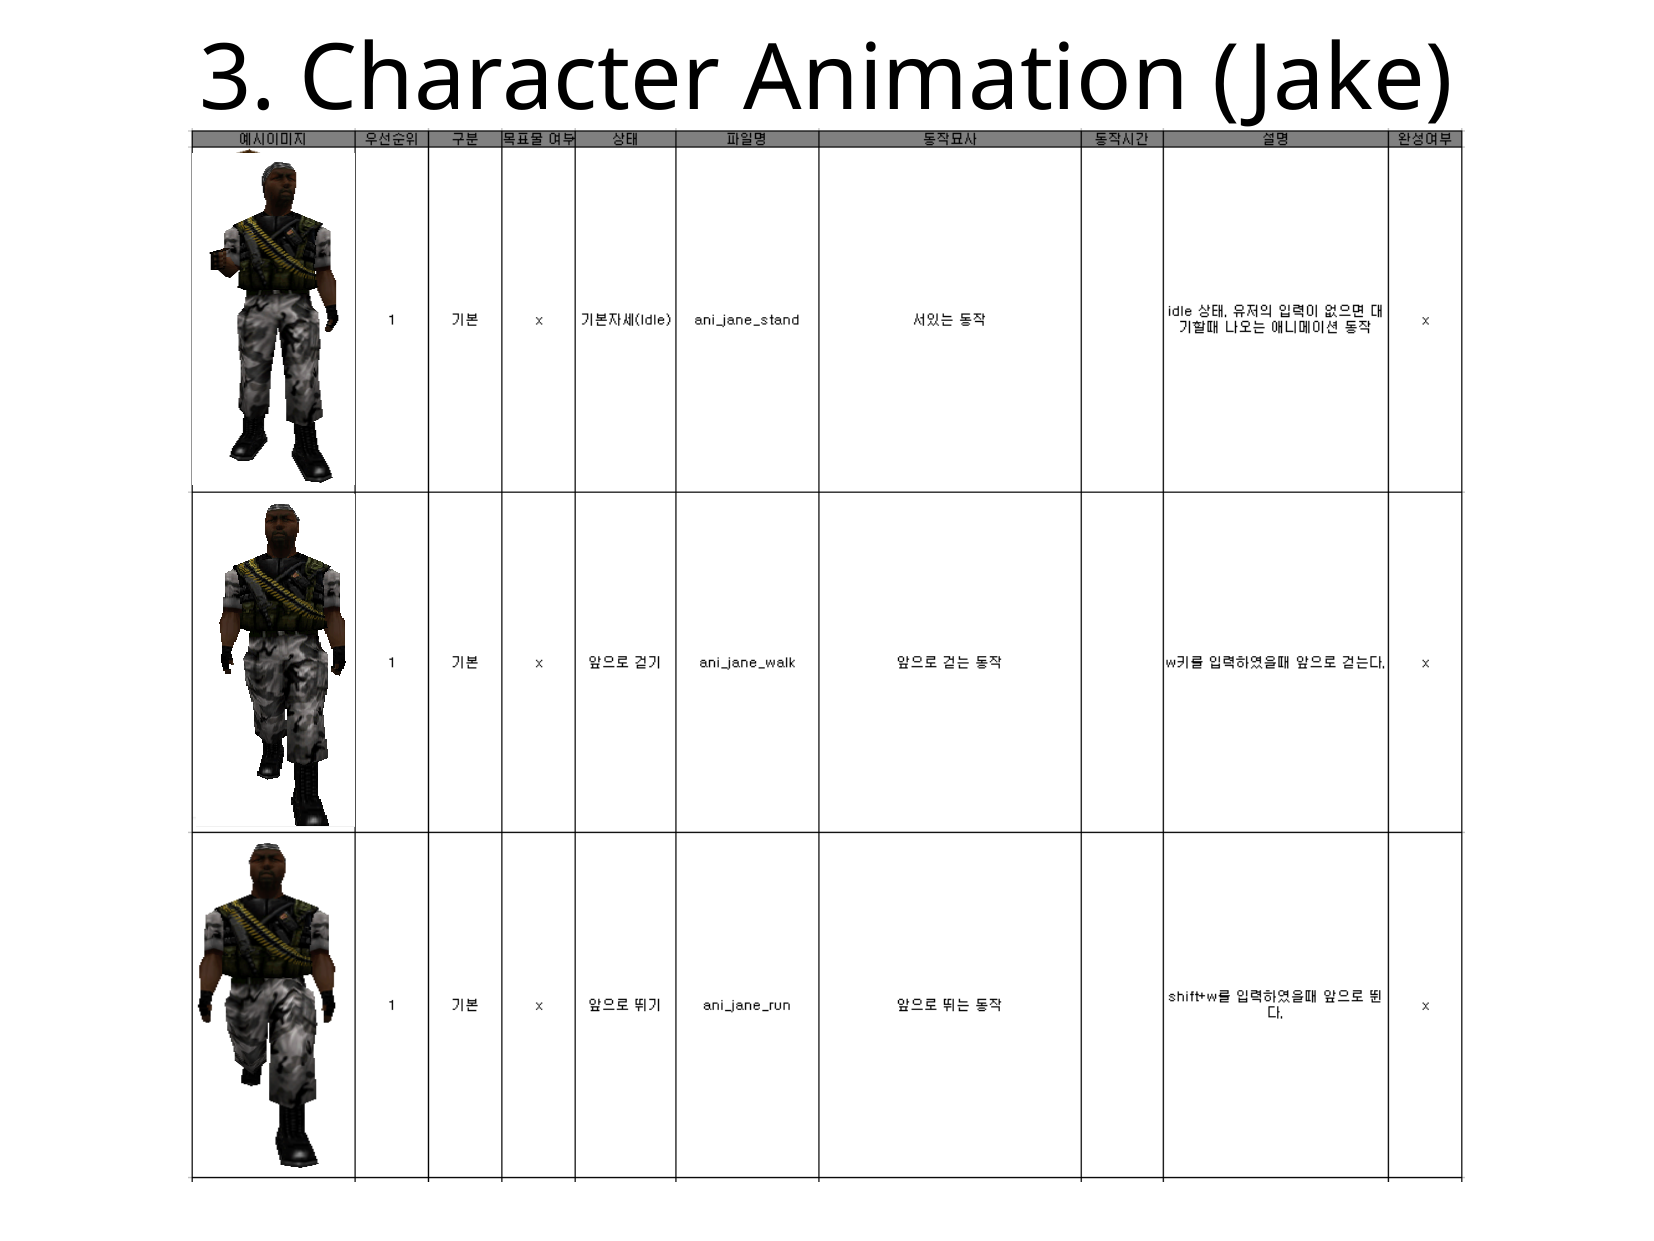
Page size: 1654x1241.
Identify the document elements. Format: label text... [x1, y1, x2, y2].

title 3. Character Animation (Jake) [82, 17, 1571, 130]
picture [188, 128, 1465, 1182]
